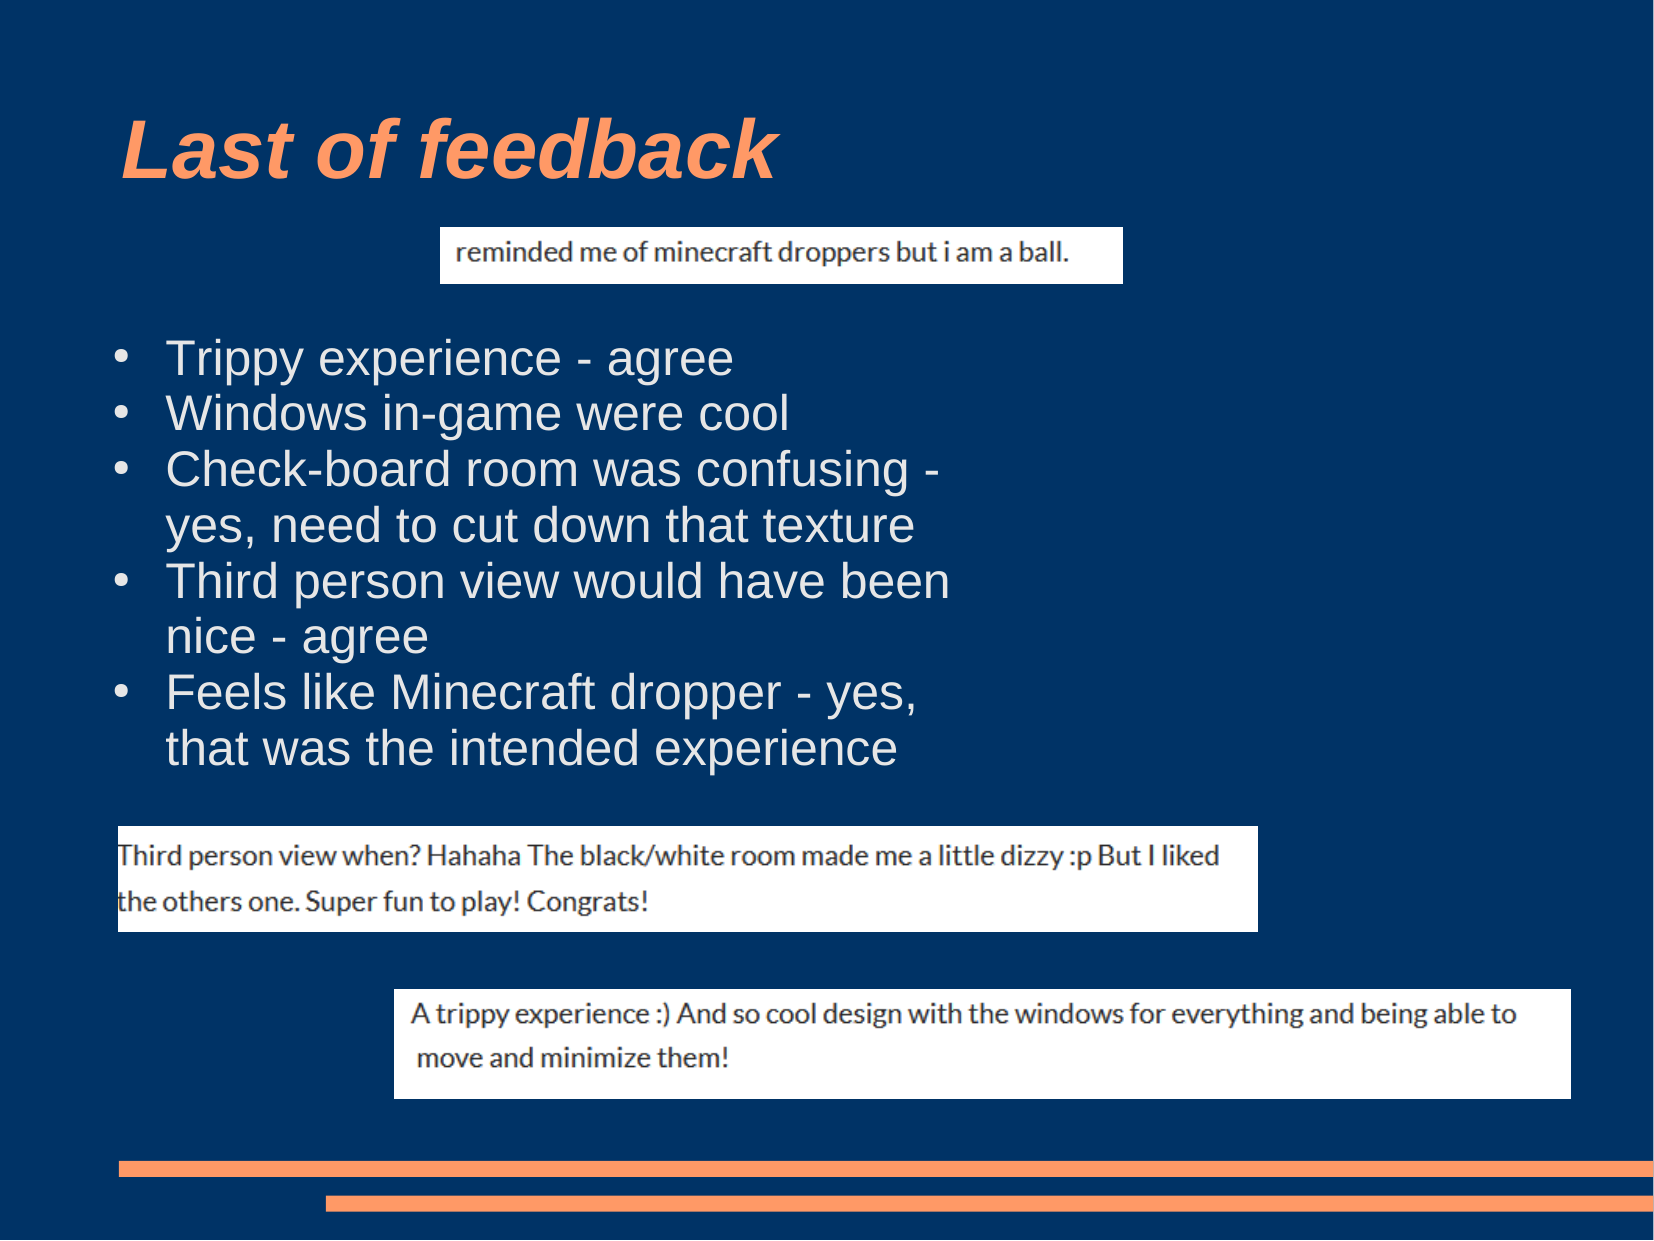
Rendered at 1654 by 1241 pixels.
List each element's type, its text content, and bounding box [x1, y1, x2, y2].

picture [394, 989, 1571, 1099]
list Trippy experience - agree Windows in-game were cool Check-board room was confusing - yes, need to cut down that texture Third person view would have been nice - agree Feels like Minecraft dropper - yes, that was the intended experience [94, 329, 969, 1140]
picture [118, 826, 1258, 932]
title Last of feedback [121, 46, 1534, 254]
picture [440, 227, 1123, 284]
